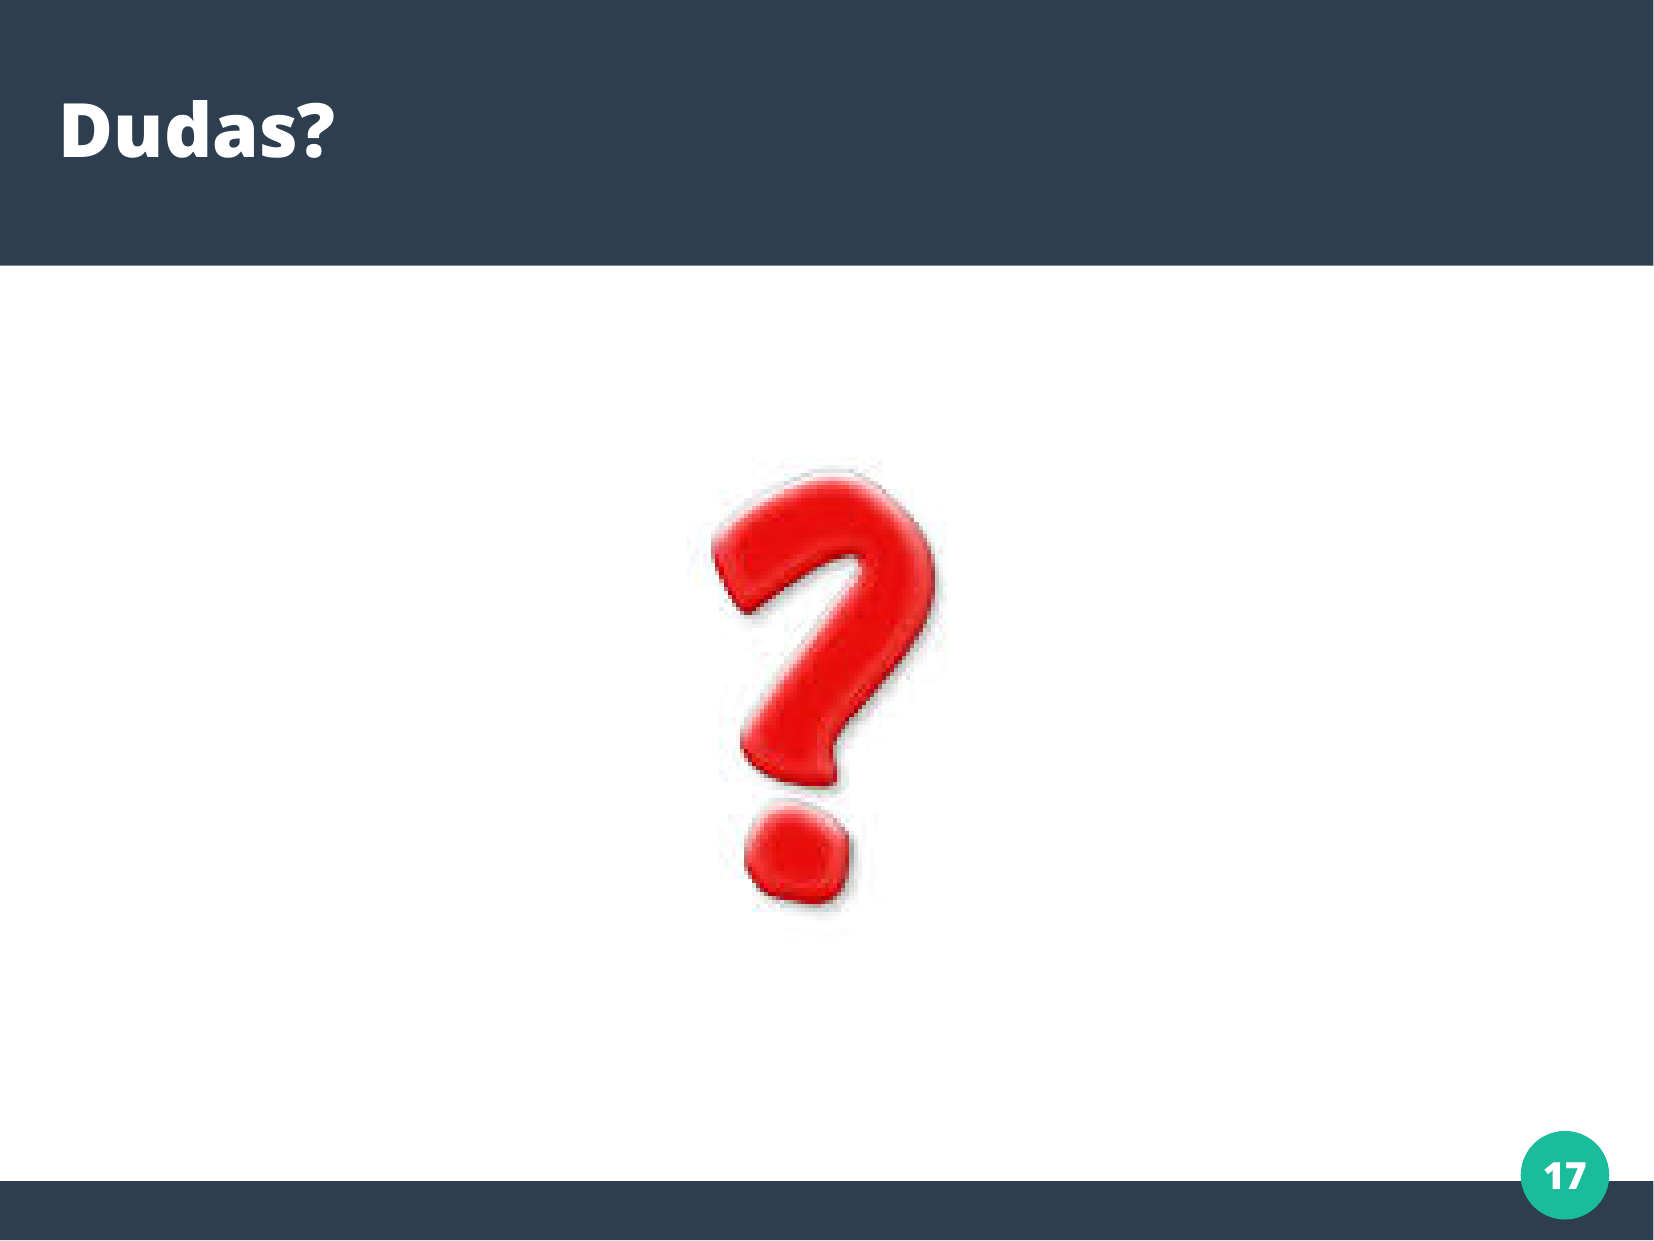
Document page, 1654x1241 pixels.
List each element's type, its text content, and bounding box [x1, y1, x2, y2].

picture [590, 295, 1642, 1083]
title Dudas? [59, 49, 1595, 207]
